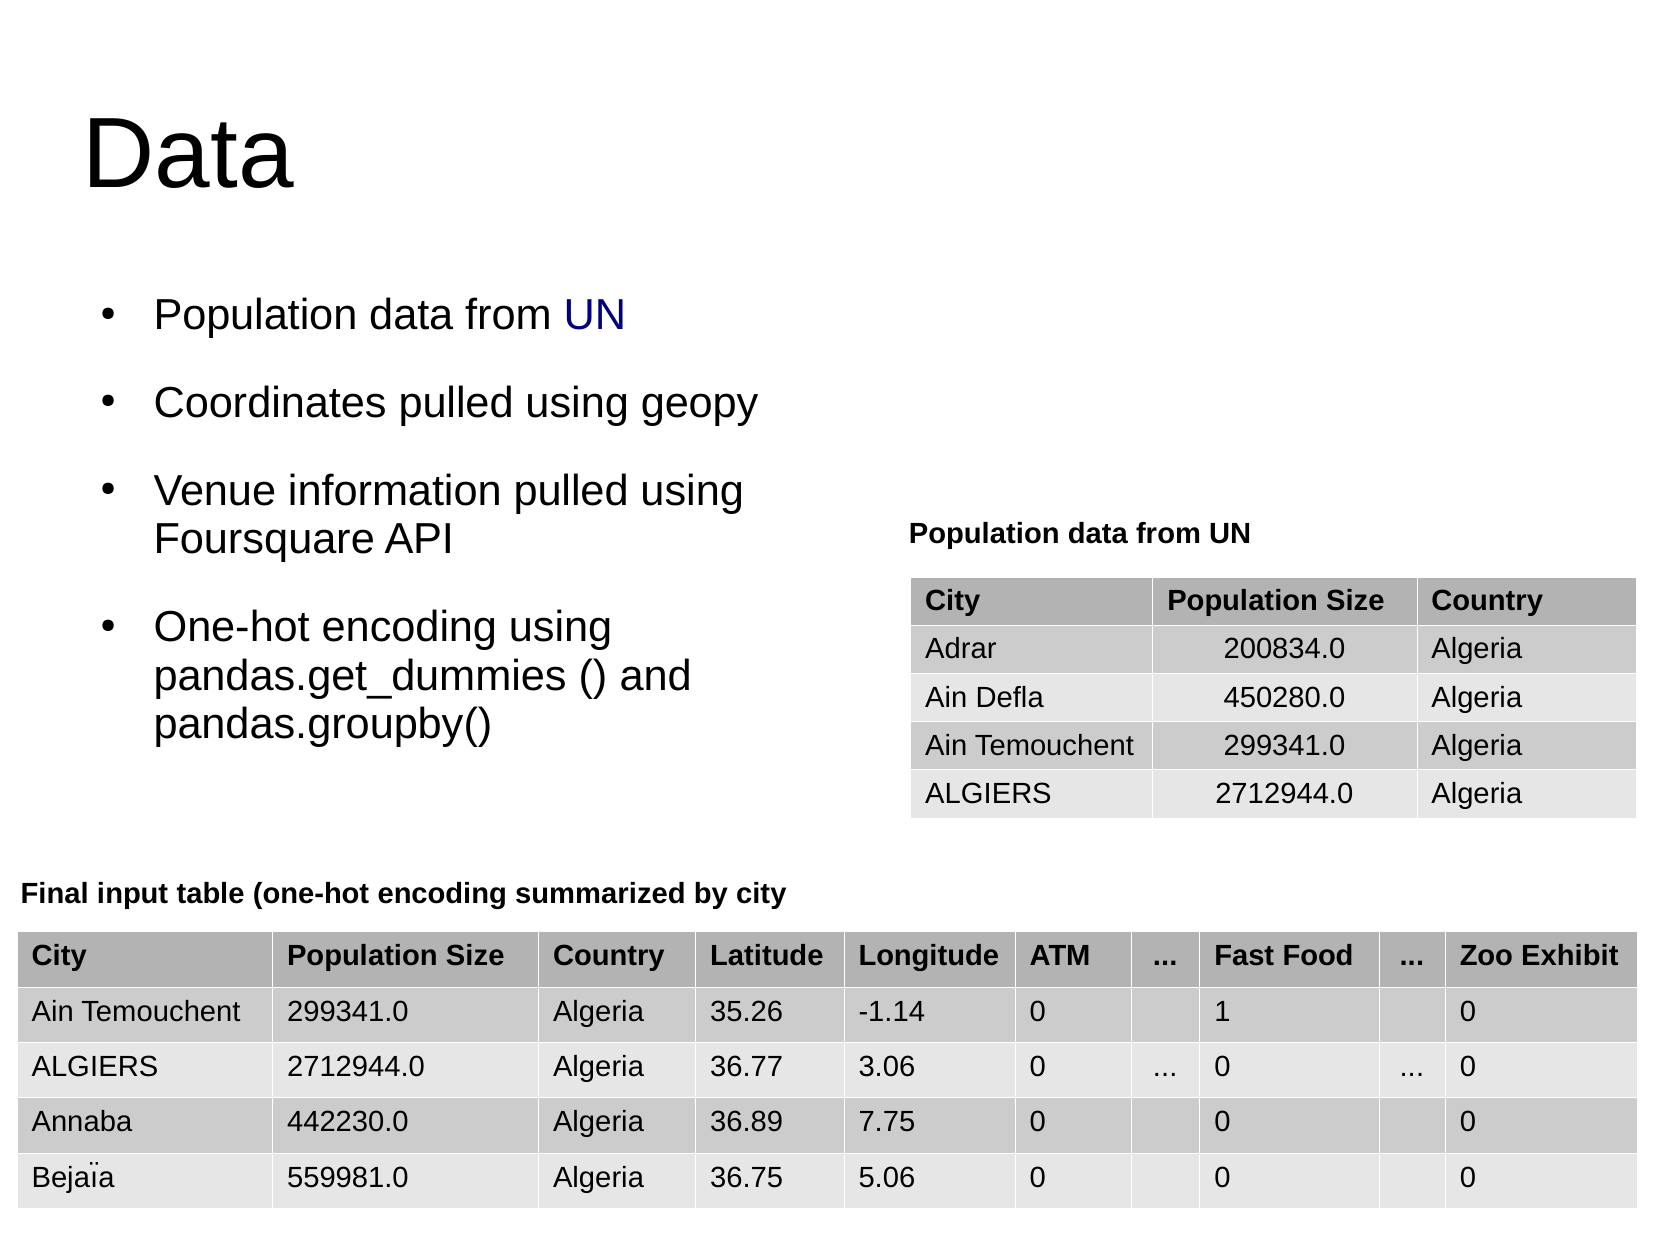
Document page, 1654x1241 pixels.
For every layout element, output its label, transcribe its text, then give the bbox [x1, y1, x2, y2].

table_cell Annaba [18, 1098, 272, 1153]
table_cell Algeria [539, 988, 695, 1042]
table_cell 442230.0 [273, 1098, 538, 1153]
table_cell 0 [1016, 1043, 1131, 1097]
table_cell 36.77 [696, 1043, 844, 1097]
table_cell 0 [1446, 988, 1637, 1042]
text_box Population data from UN [894, 510, 1654, 558]
table_cell Algeria [539, 1098, 695, 1153]
table_cell Algeria [1418, 674, 1636, 721]
table_cell 0 [1016, 1154, 1131, 1208]
table_cell Ain Temouchent [911, 722, 1152, 769]
table_header Population Size [1153, 578, 1417, 625]
table_cell ALGIERS [18, 1043, 272, 1097]
table_header City [911, 578, 1152, 625]
table_header Country [539, 951, 695, 987]
table_cell Algeria [1418, 722, 1636, 769]
table_header ... [1380, 932, 1445, 987]
table_cell 36.75 [696, 1154, 844, 1208]
table_header City [18, 951, 272, 987]
table_cell 200834.0 [1153, 626, 1417, 673]
table_header Fast Food [1200, 932, 1379, 987]
table_cell -1.14 [845, 988, 1015, 1042]
table_header Population Size [273, 951, 538, 987]
table_cell [1380, 1154, 1445, 1208]
table_cell 299341.0 [273, 988, 538, 1042]
table_header ATM [1016, 932, 1131, 987]
table_cell 3.06 [845, 1043, 1015, 1097]
table_cell [1380, 988, 1445, 1042]
table_cell 0 [1200, 1098, 1379, 1153]
table_cell 2712944.0 [1153, 770, 1417, 818]
table_cell 450280.0 [1153, 674, 1417, 721]
table_cell 5.06 [845, 1154, 1015, 1208]
table_header ... [1132, 932, 1199, 987]
table_cell Ain Temouchent [18, 988, 272, 1042]
table_header Longitude [845, 932, 1015, 987]
table_cell 0 [1016, 988, 1131, 1042]
table_cell 0 [1446, 1098, 1637, 1153]
table_cell ... [1380, 1043, 1445, 1097]
table_cell 1 [1200, 988, 1379, 1042]
table_cell [1380, 1098, 1445, 1153]
table_cell 2712944.0 [273, 1043, 538, 1097]
table_cell [1132, 1154, 1199, 1208]
table_cell Ain Defla [911, 674, 1152, 721]
table_cell 7.75 [845, 1098, 1015, 1153]
table_header Country [1418, 578, 1636, 625]
table_cell [1132, 1098, 1199, 1153]
table_cell 299341.0 [1153, 722, 1417, 769]
table_cell ... [1132, 1043, 1199, 1097]
table_cell 35.26 [696, 988, 844, 1042]
table_cell Algeria [539, 1154, 695, 1208]
table_cell 36.89 [696, 1098, 844, 1153]
table_header Zoo Exhibit [1446, 932, 1637, 987]
table_cell ALGIERS [911, 770, 1152, 818]
table_header Latitude [696, 951, 844, 987]
table_cell Algeria [1418, 770, 1636, 818]
table_cell Adrar [911, 626, 1152, 673]
table_cell Algeria [539, 1043, 695, 1097]
table_cell [1132, 988, 1199, 1042]
table_cell Bejaı̈a [18, 1154, 272, 1208]
table_cell 0 [1200, 1154, 1379, 1208]
table_cell Algeria [1418, 626, 1636, 673]
title Data [82, 49, 1571, 257]
text_box Final input table (one-hot encoding summarized by city [5, 870, 876, 951]
list Population data from UN Coordinates pulled using geopy Venue information pulled using Foursquare API One-hot encoding using pandas.get_dummies () and pandas.groupby() [82, 290, 901, 826]
table_cell 0 [1200, 1043, 1379, 1097]
table_cell 0 [1016, 1098, 1131, 1153]
table_cell 0 [1446, 1154, 1637, 1208]
table_cell 0 [1446, 1043, 1637, 1097]
table_cell 559981.0 [273, 1154, 538, 1208]
